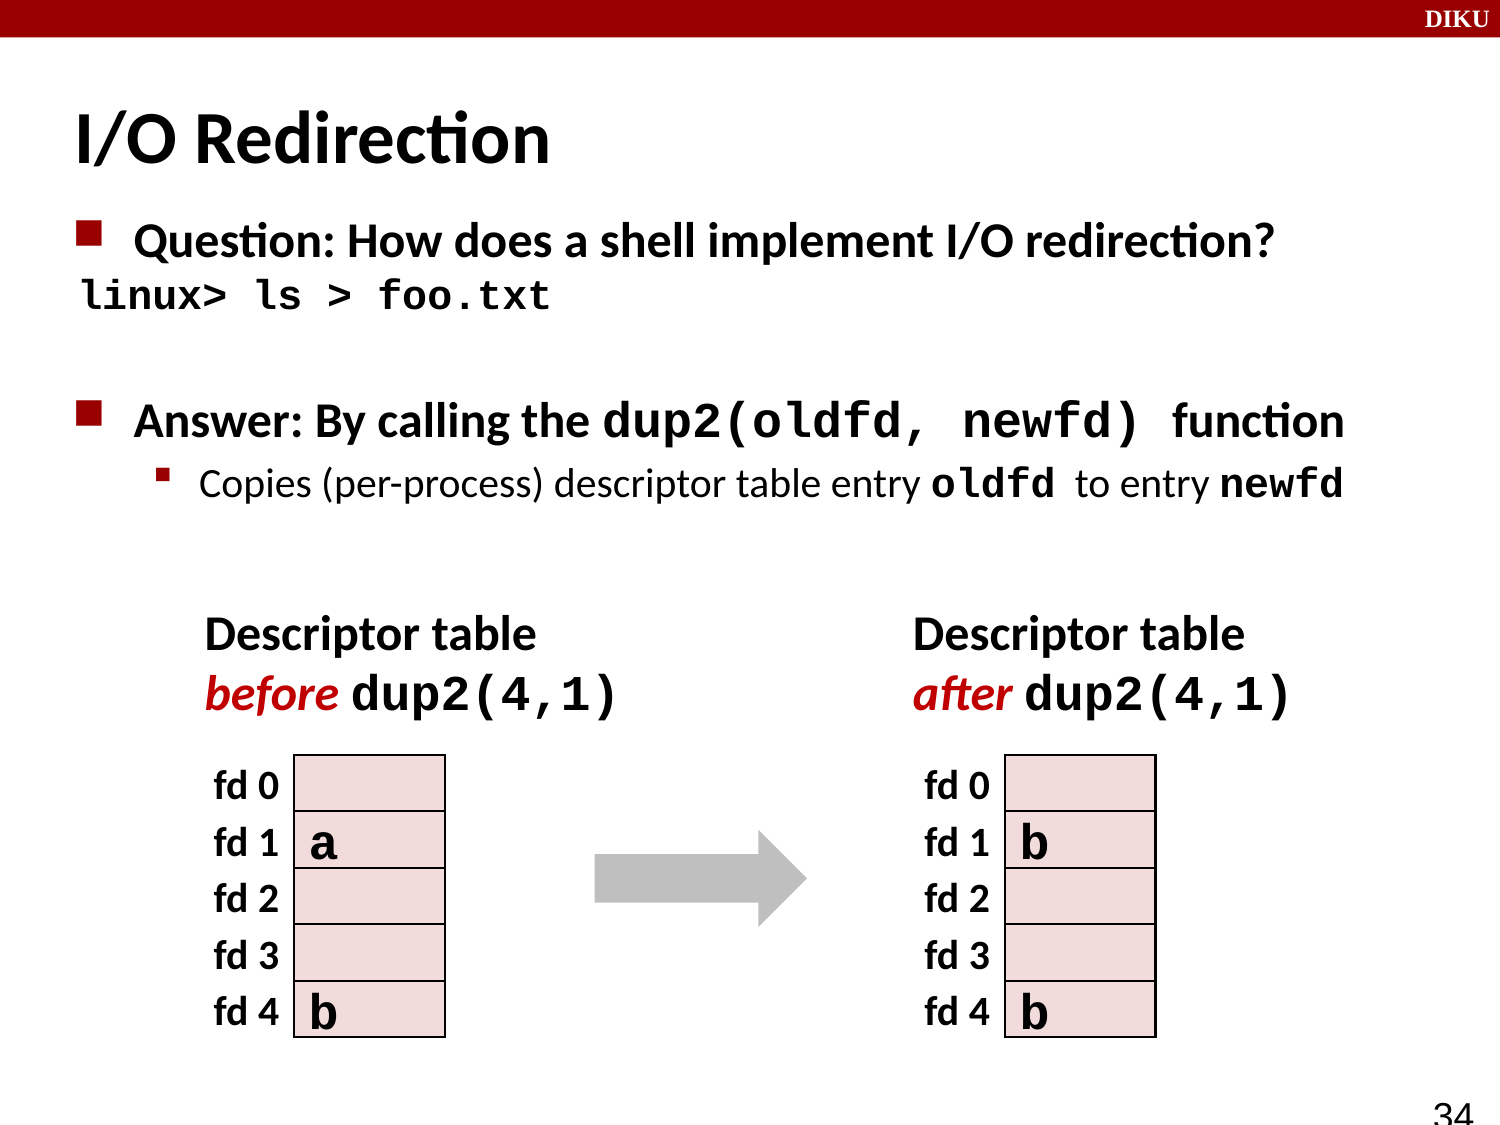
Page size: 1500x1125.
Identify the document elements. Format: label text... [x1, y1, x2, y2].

text_box fd 4 [143, 980, 294, 1038]
text_box b [294, 980, 445, 1038]
text_box fd 2 [854, 867, 1005, 924]
text_box fd 2 [143, 867, 294, 924]
text_box fd 3 [143, 924, 294, 980]
text_box [294, 867, 445, 980]
text_box fd 0 [143, 754, 294, 811]
text_box fd 0 [854, 754, 1005, 811]
text_box Question: How does a shell implement I/O redirection? linux> ls > foo.txt Answer: By calling the dup2(oldfd, newfd) function Copies (per-process) descriptor table entry oldfd to entry newfd [62, 200, 1425, 513]
text_box fd 3 [854, 924, 1005, 980]
text_box Descriptor table after dup2(4,1) [898, 593, 1309, 728]
text_box b [1005, 811, 1156, 867]
text_box fd 1 [854, 811, 1005, 867]
text_box b [1005, 980, 1156, 1038]
text_box fd 1 [143, 811, 294, 867]
text_box Descriptor table before dup2(4,1) [189, 593, 636, 728]
text_box fd 4 [854, 980, 1005, 1038]
text_box a [294, 811, 445, 867]
text_box [594, 829, 807, 927]
text_box [1005, 867, 1156, 980]
text_box I/O Redirection [59, 71, 1306, 197]
text_box [1005, 754, 1156, 811]
text_box [294, 754, 445, 811]
